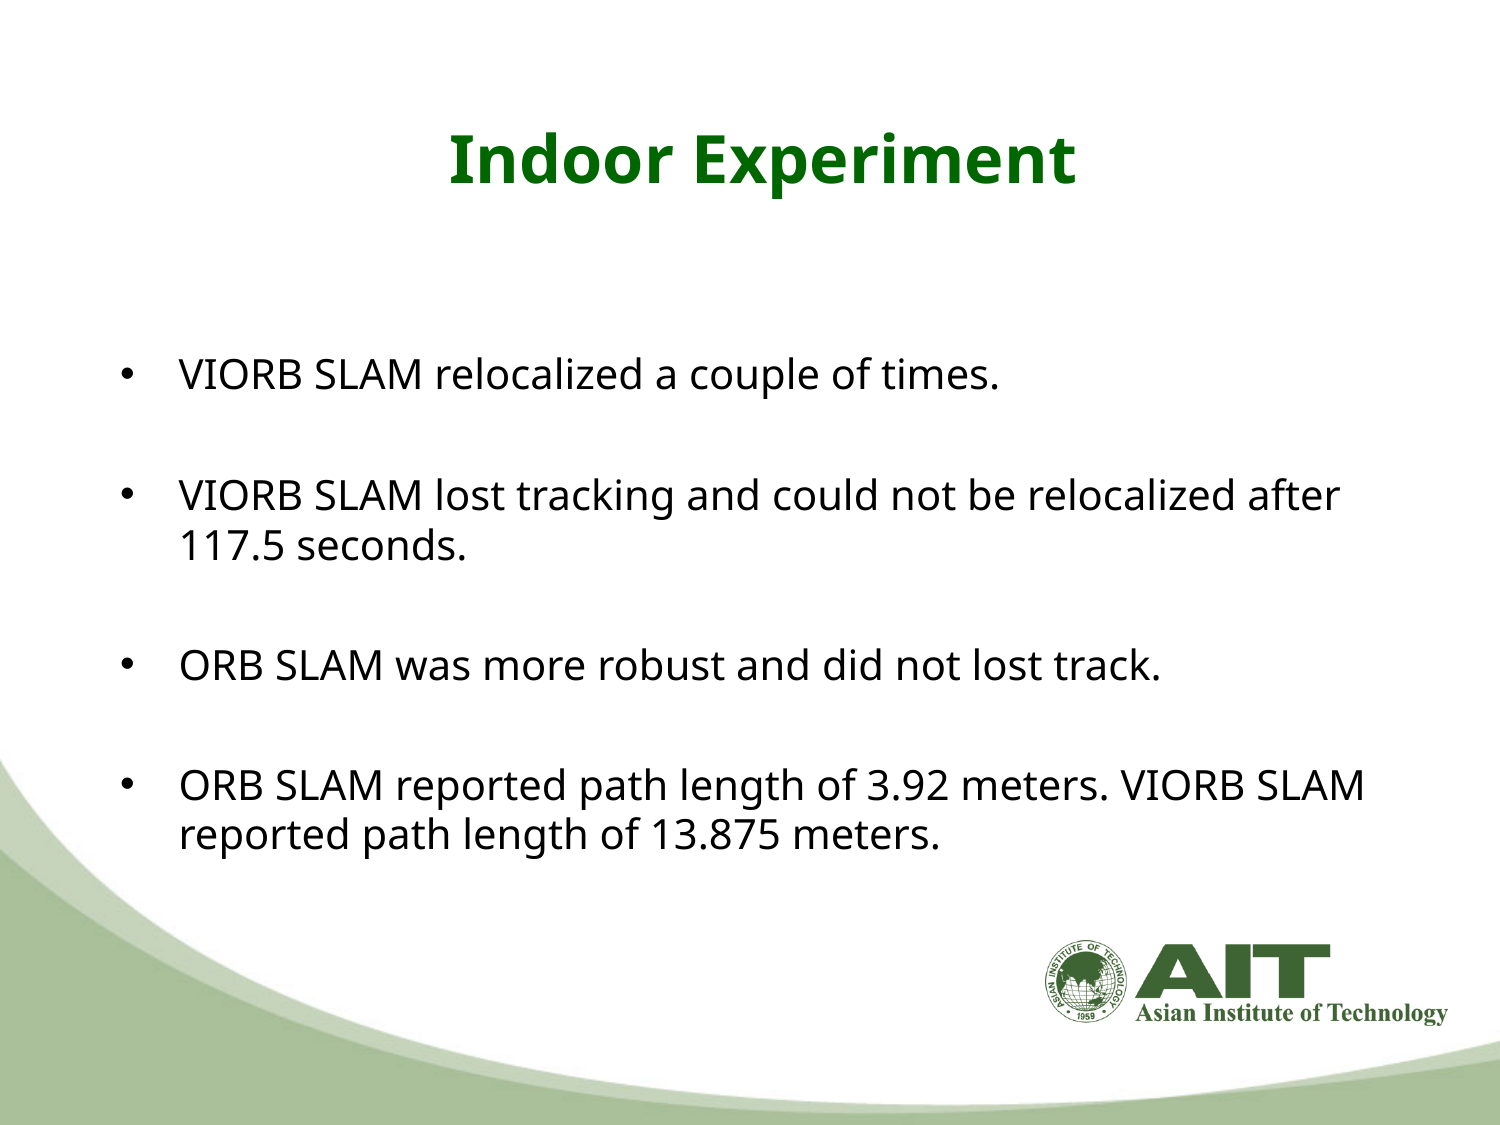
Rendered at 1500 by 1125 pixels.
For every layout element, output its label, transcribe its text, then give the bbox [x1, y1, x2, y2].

list VIORB SLAM relocalized a couple of times. VIORB SLAM lost tracking and could not be relocalized after 117.5 seconds. ORB SLAM was more robust and did not lost track. ORB SLAM reported path length of 3.92 meters. VIORB SLAM reported path length of 13.875 meters. [88, 280, 1465, 1024]
picture [0, 0, 1500, 1125]
title Indoor Experiment [88, 63, 1439, 251]
